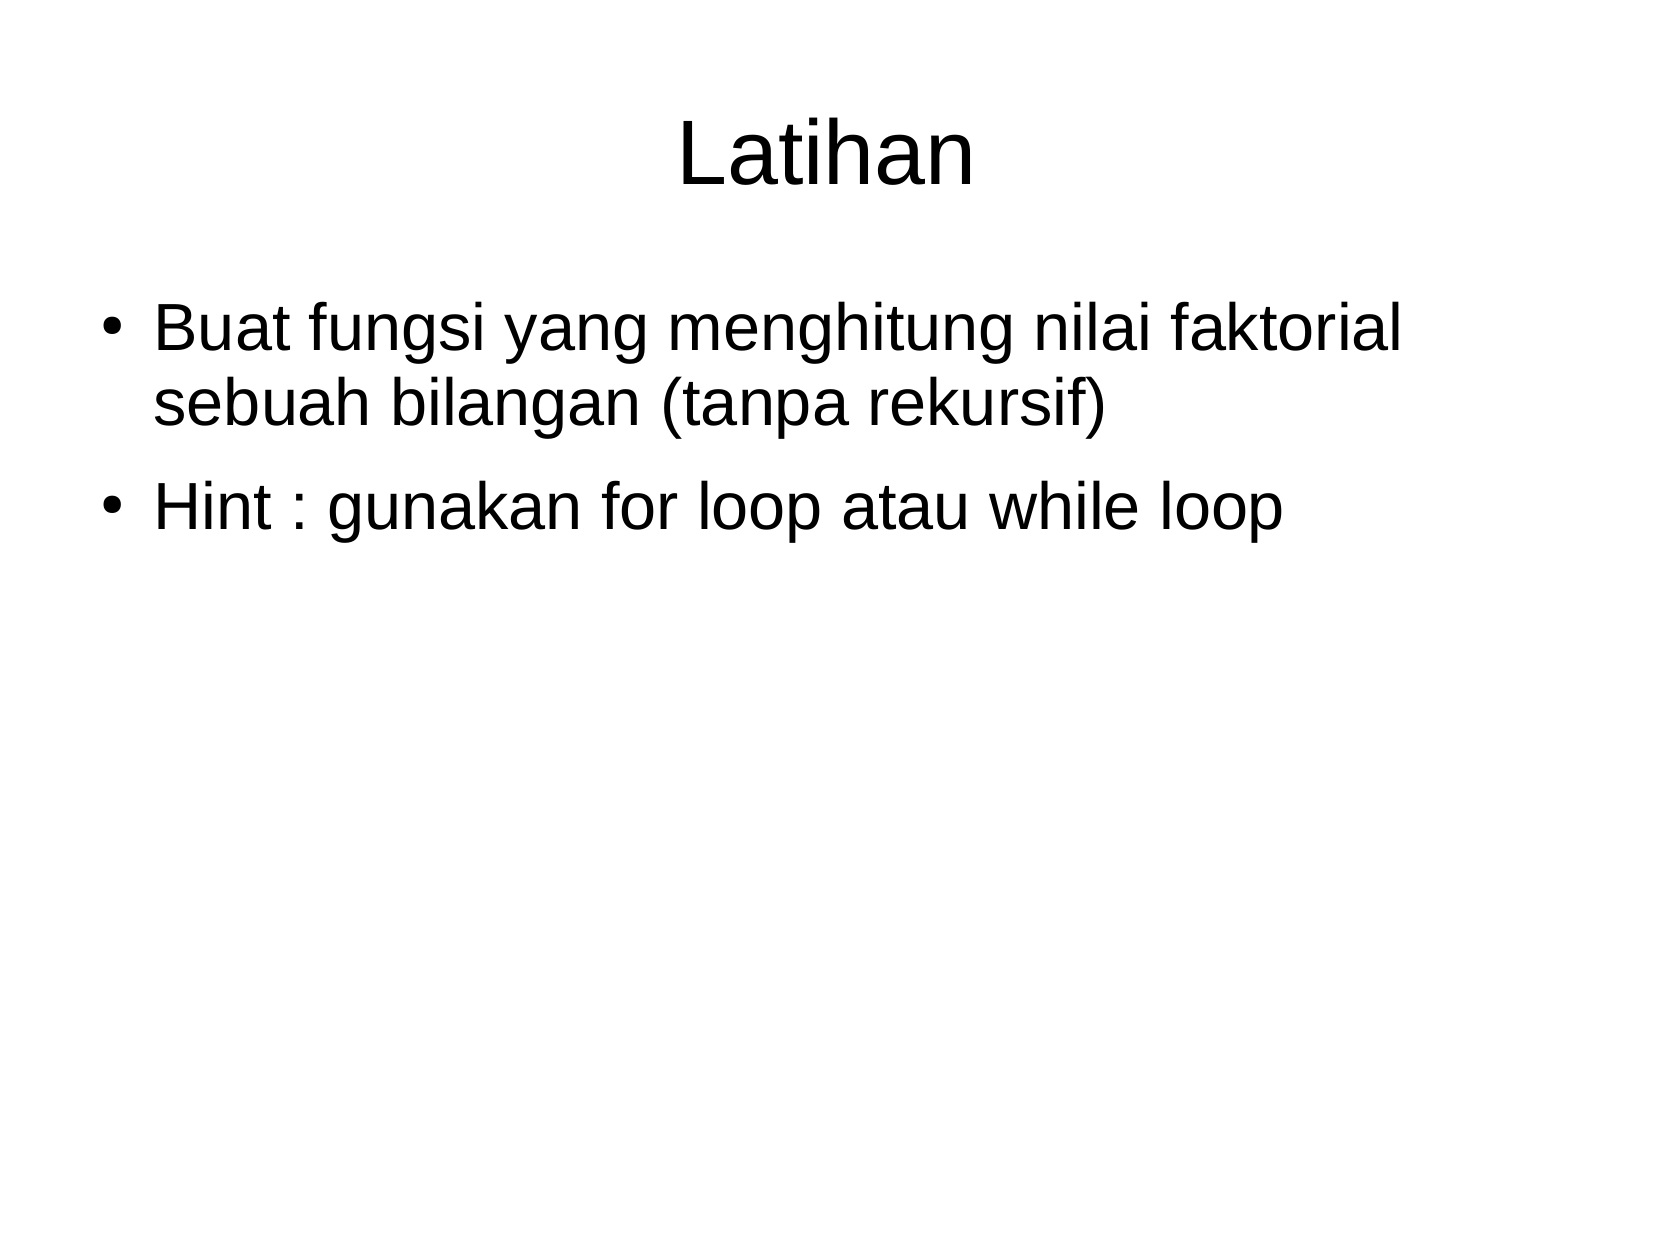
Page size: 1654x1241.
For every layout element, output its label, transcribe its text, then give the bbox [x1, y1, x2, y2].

list Buat fungsi yang menghitung nilai faktorial sebuah bilangan (tanpa rekursif) Hint : gunakan for loop atau while loop [82, 290, 1571, 1010]
title Latihan [82, 49, 1571, 257]
